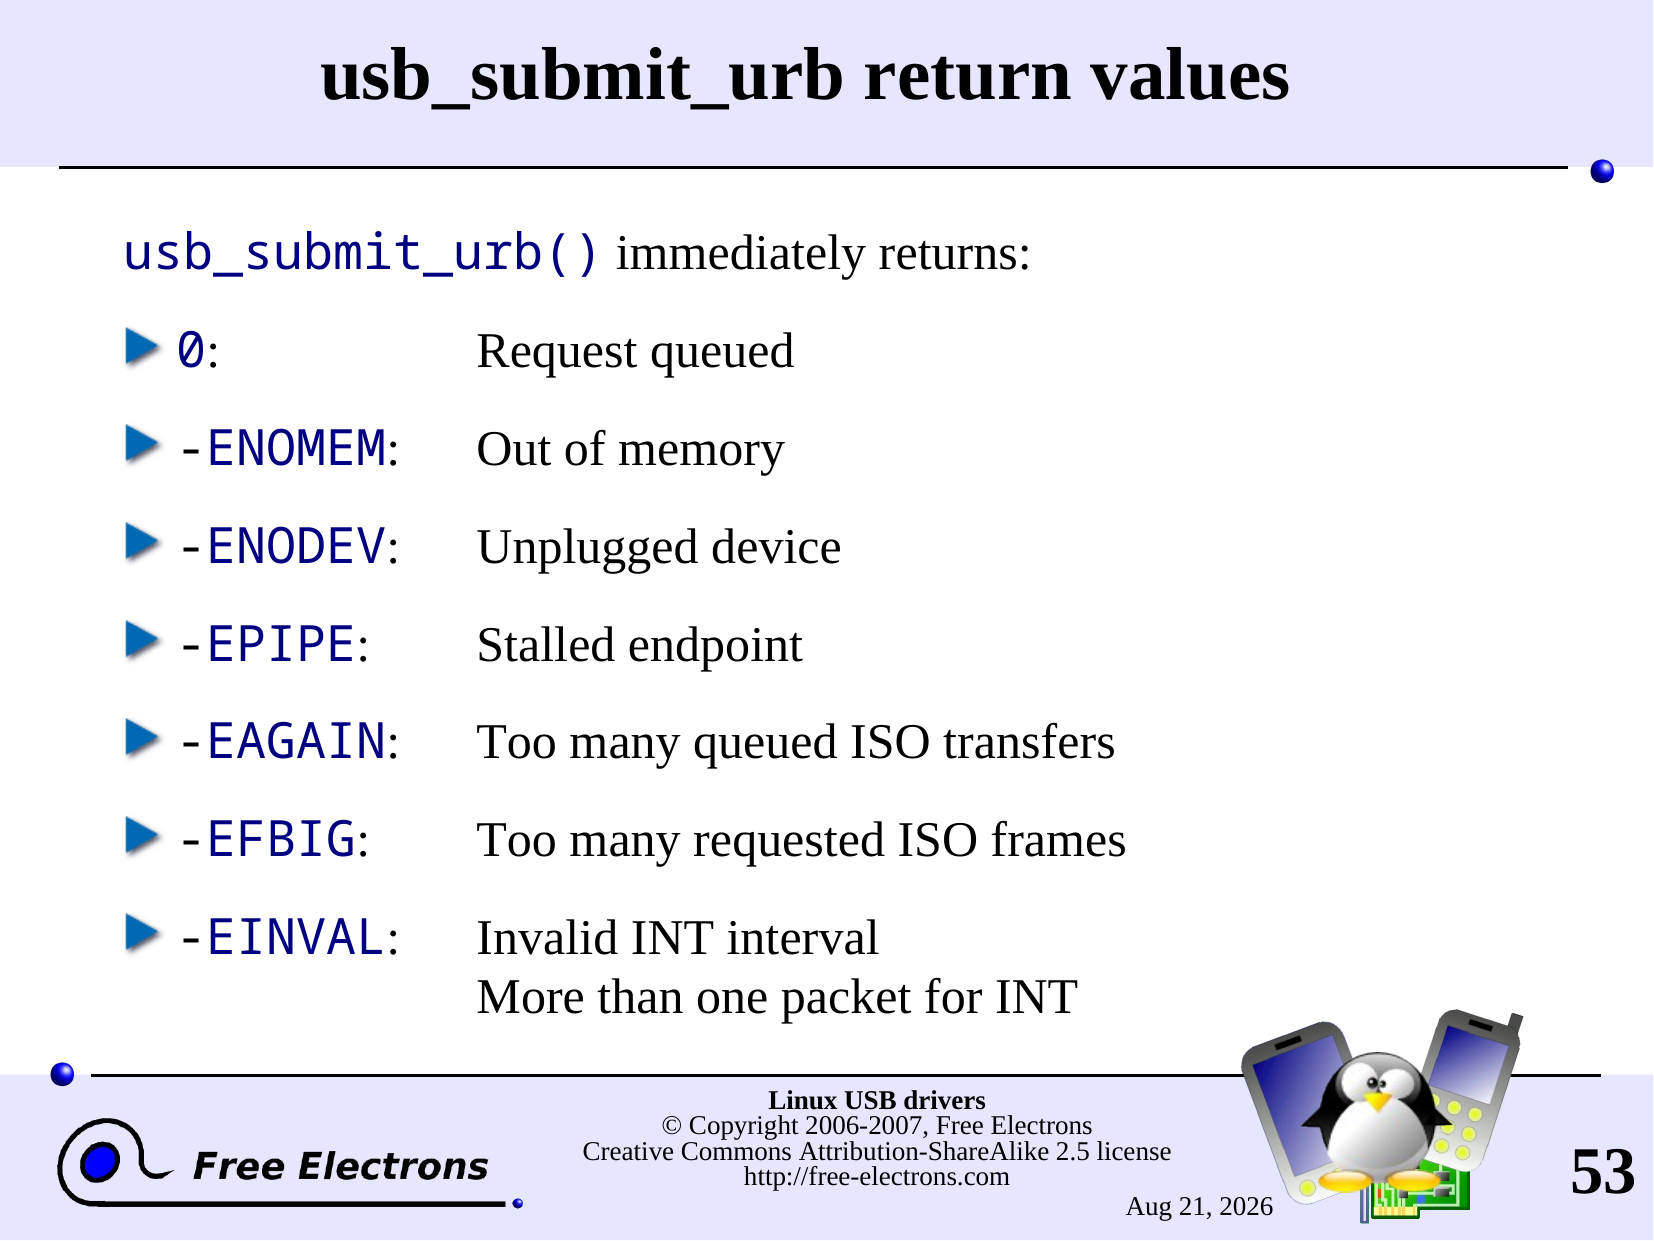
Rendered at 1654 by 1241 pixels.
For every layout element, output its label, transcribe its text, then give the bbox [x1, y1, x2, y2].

picture [50, 1107, 527, 1216]
title usb_submit_urb return values [60, 25, 1551, 124]
picture [1231, 1007, 1538, 1241]
list usb_submit_urb() immediately returns: 0: Request queued -ENOMEM: Out of memory -ENODEV: Unplugged device -EPIPE: Stalled endpoint -EAGAIN: Too many queued ISO transfers -EFBIG: Too many requested ISO frames -EINVAL: Invalid INT interval More than one packet for INT [105, 216, 1518, 1066]
